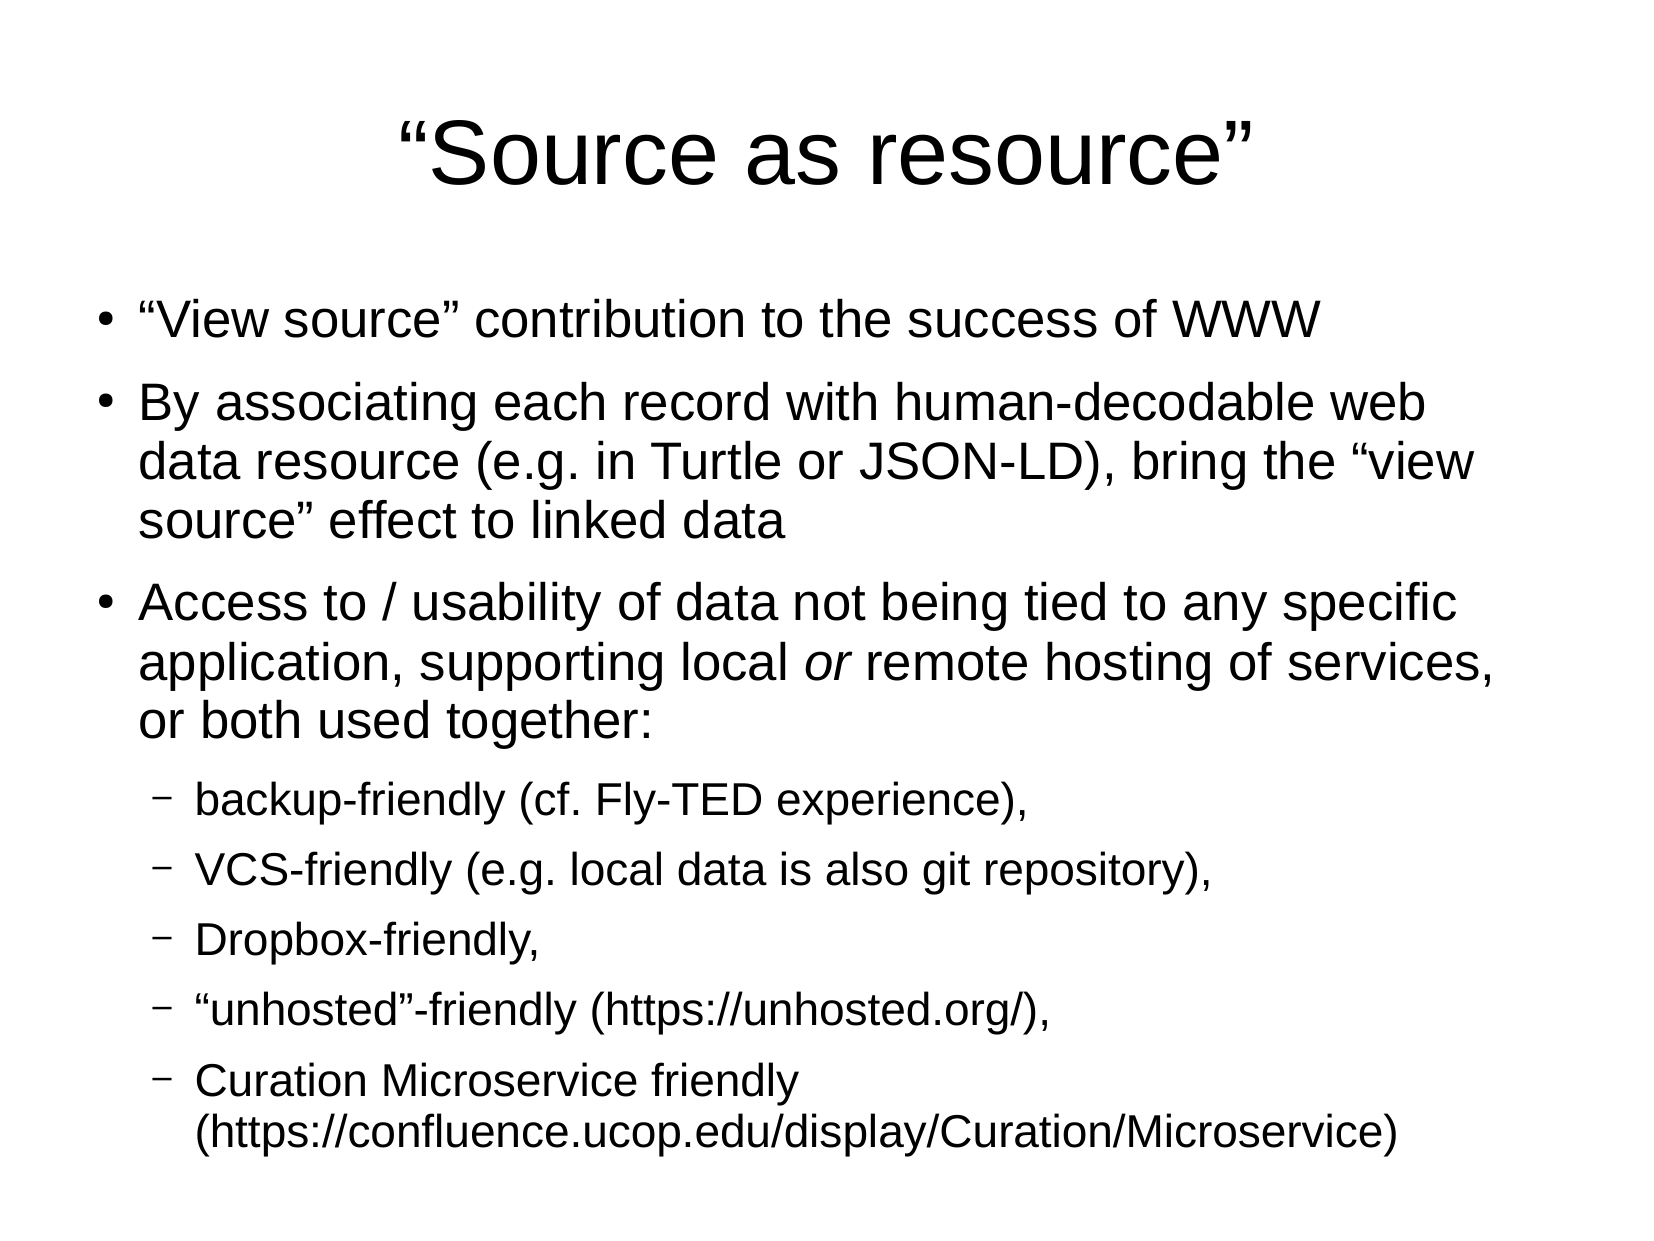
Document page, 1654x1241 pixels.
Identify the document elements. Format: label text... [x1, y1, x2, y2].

list “View source” contribution to the success of WWW By associating each record with human-decodable web data resource (e.g. in Turtle or JSON-LD), bring the “view source” effect to linked data Access to / usability of data not being tied to any specific application, supporting local or remote hosting of services, or both used together: backup-friendly (cf. Fly-TED experience), VCS-friendly (e.g. local data is also git repository), Dropbox-friendly, “unhosted”-friendly (https://unhosted.org/), Curation Microservice friendly (https://confluence.ucop.edu/display/Curation/Microservice) [82, 290, 1538, 1170]
title “Source as resource” [82, 49, 1571, 257]
